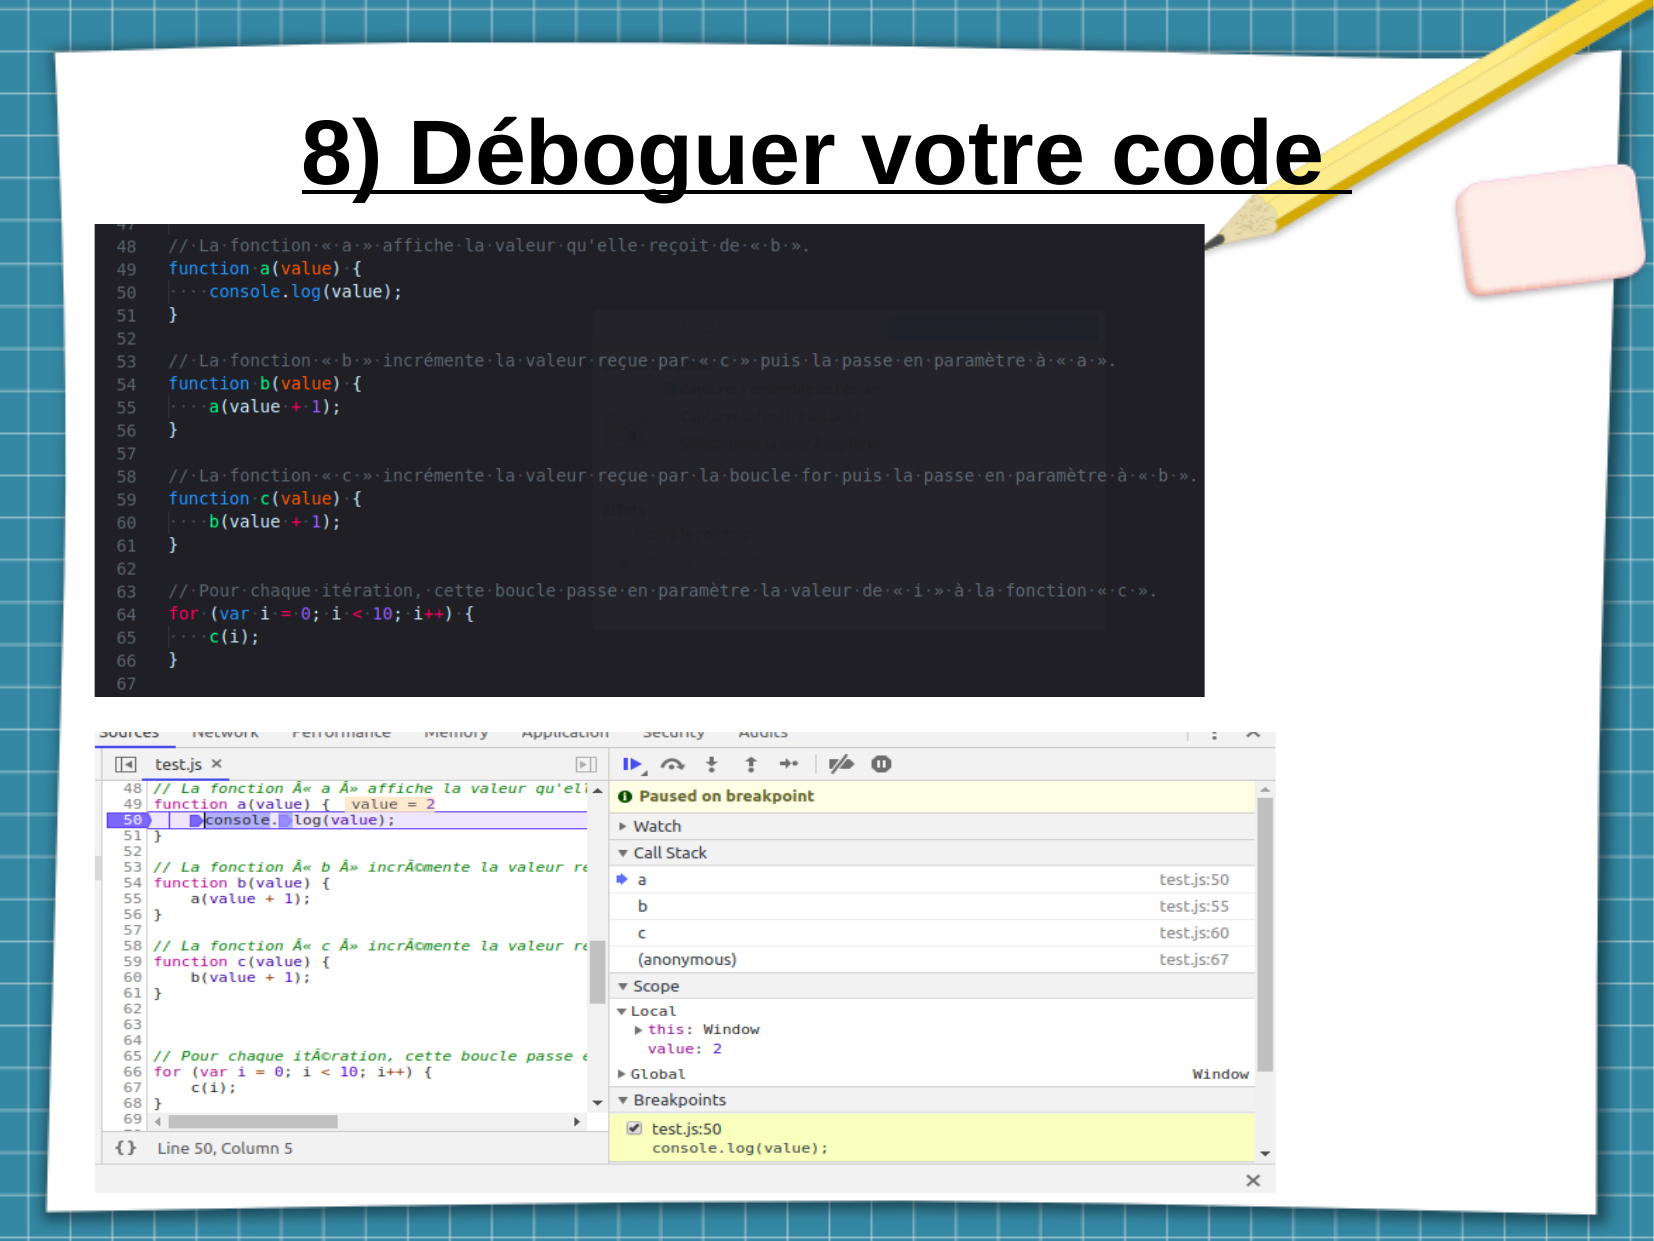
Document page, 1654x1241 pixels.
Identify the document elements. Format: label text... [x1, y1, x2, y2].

list [82, 290, 1571, 1170]
picture [0, 0, 1654, 1241]
title 8) Déboguer votre code [82, 49, 1571, 257]
